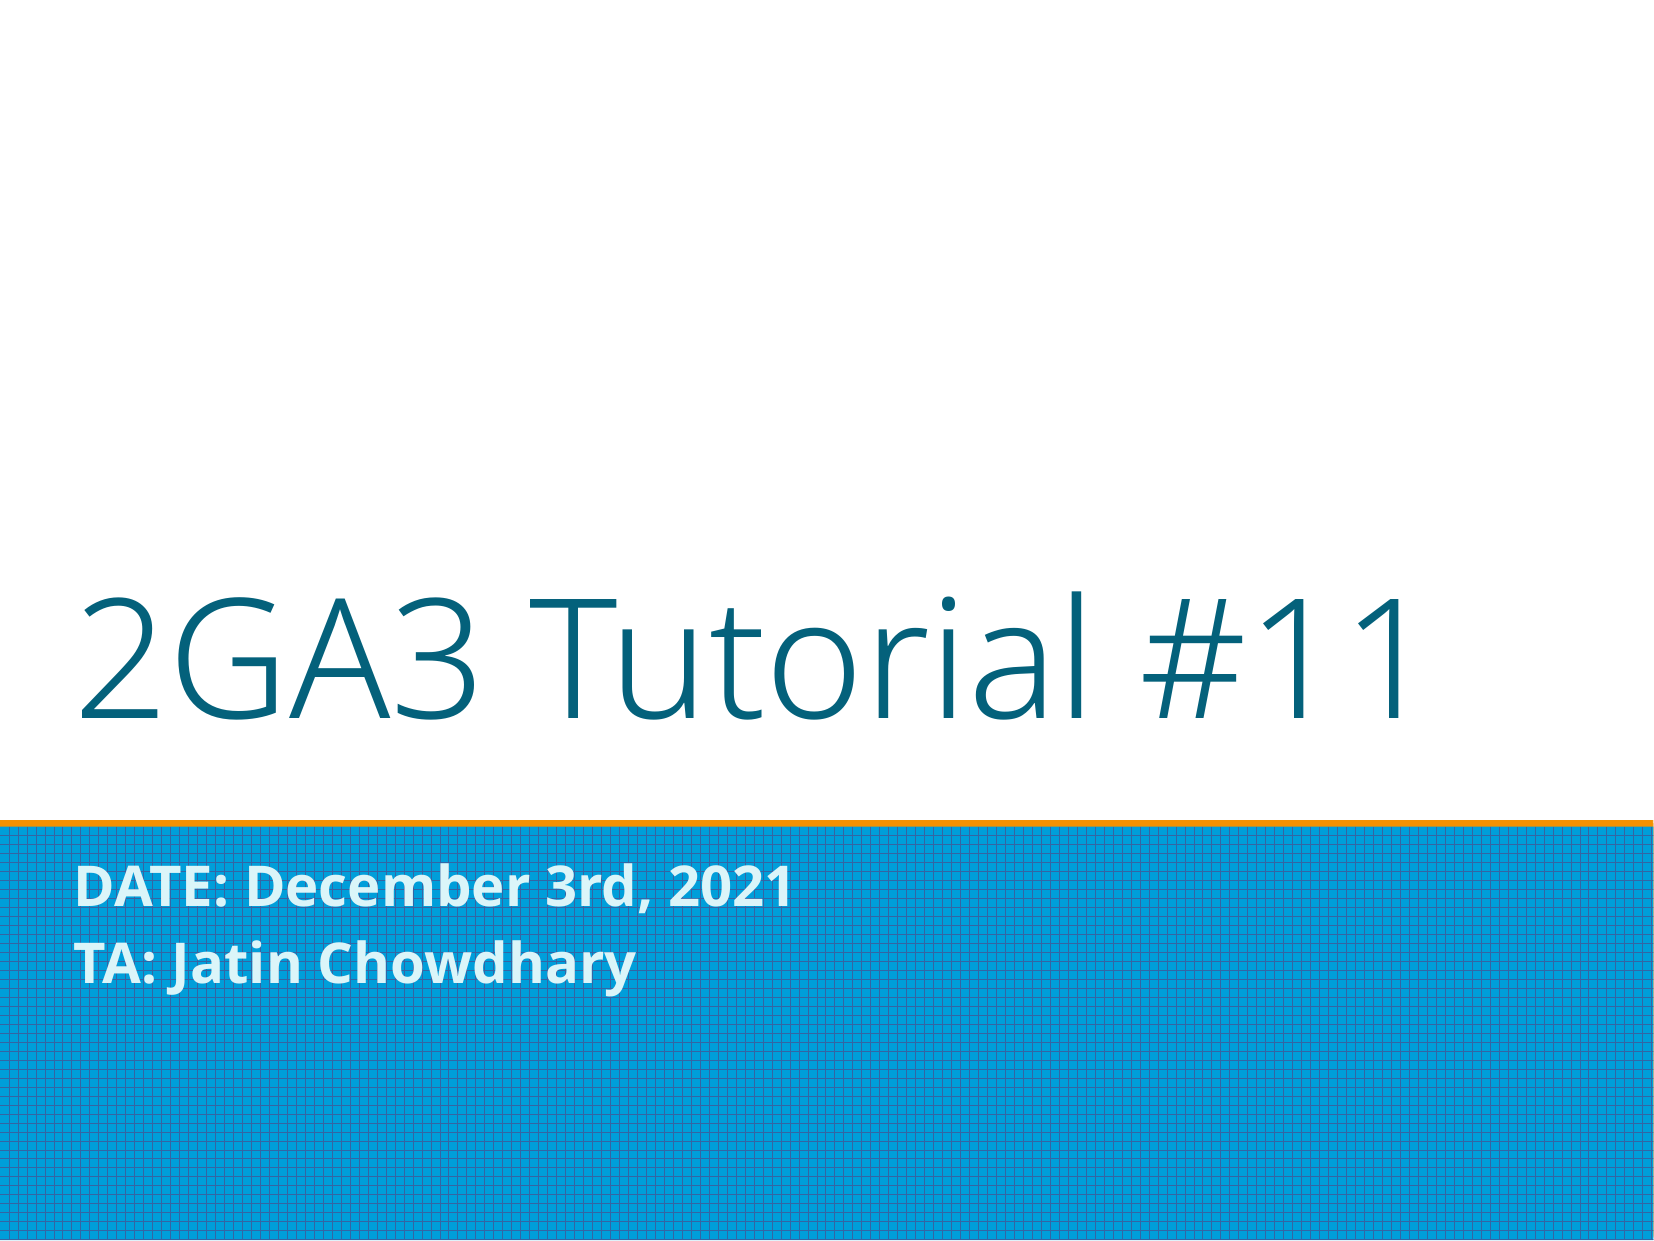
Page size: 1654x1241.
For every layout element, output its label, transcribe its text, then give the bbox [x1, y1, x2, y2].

title 2GA3 Tutorial #11 [73, 59, 1551, 768]
subtitle DATE: December 3rd, 2021 TA: Jatin Chowdhary [73, 846, 1551, 1103]
